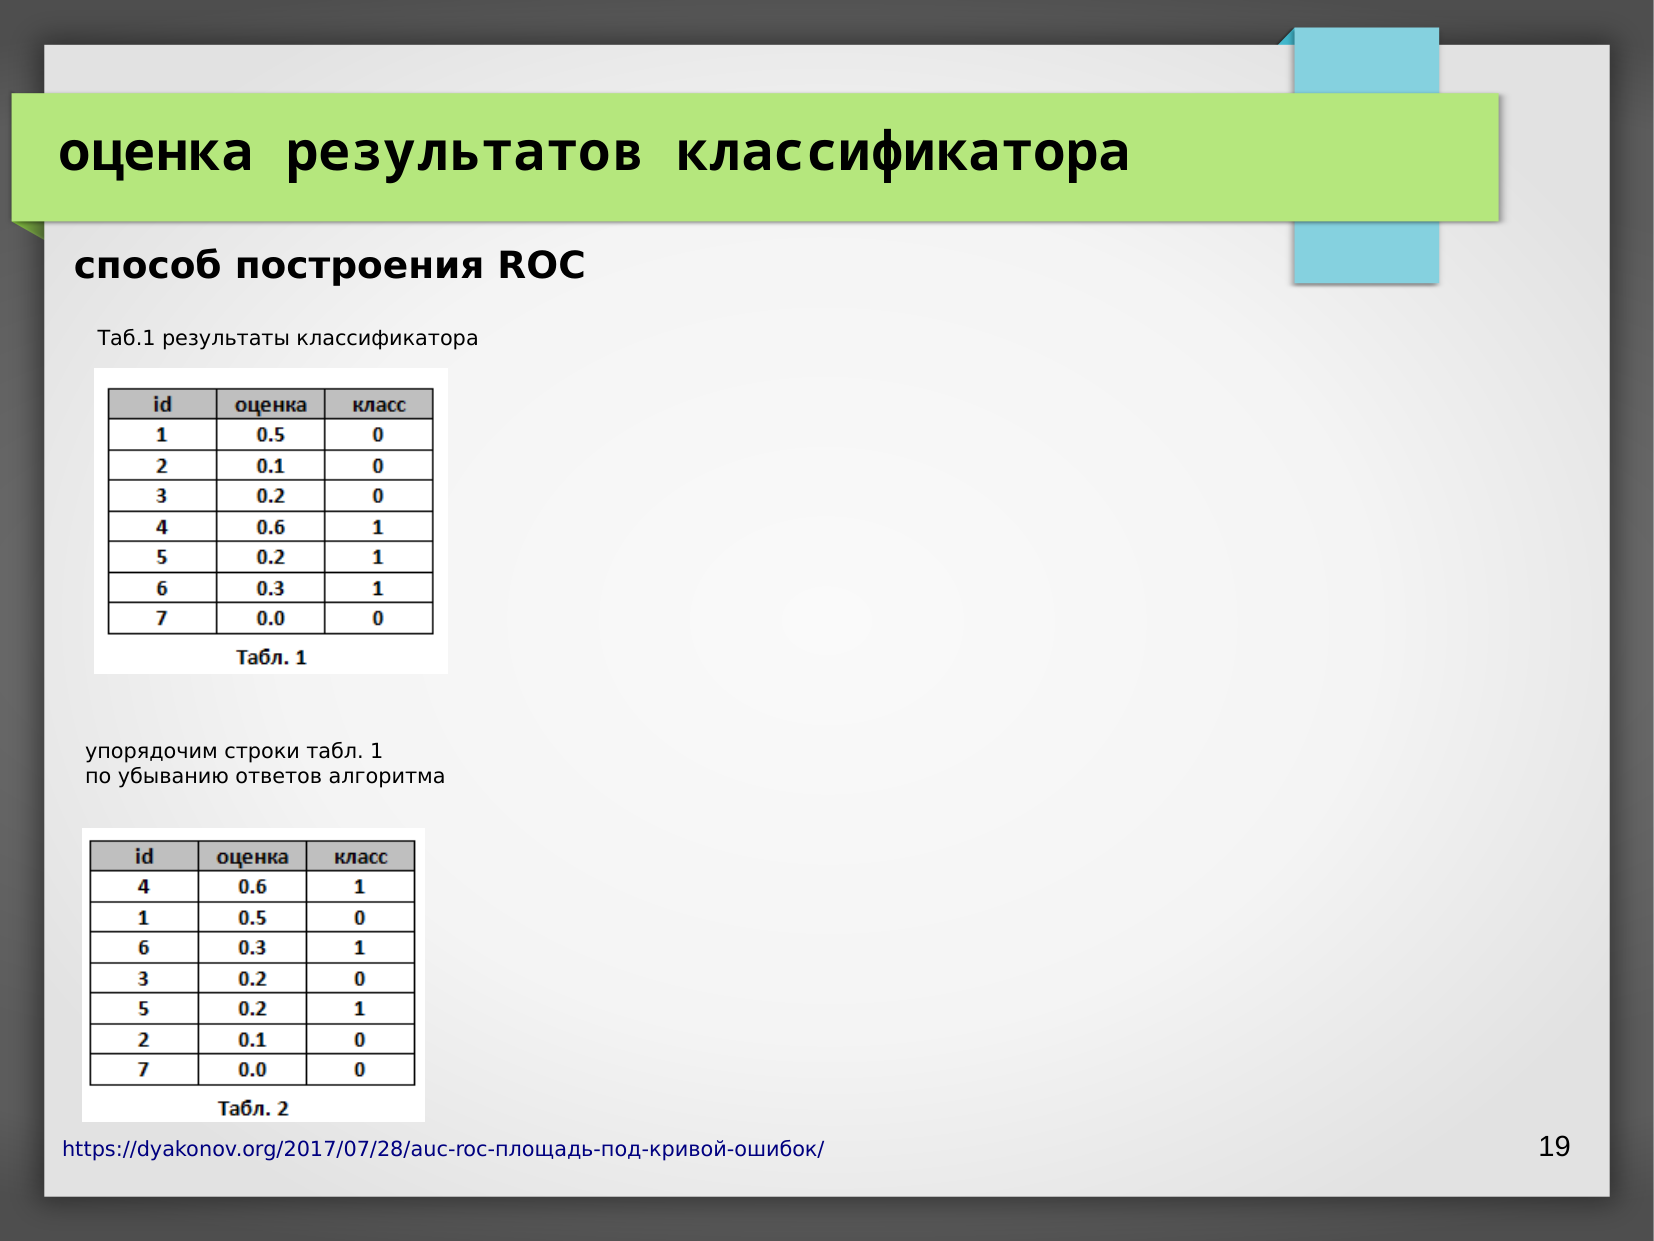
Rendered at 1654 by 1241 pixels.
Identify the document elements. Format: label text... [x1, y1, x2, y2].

text_box способ построения ROC [59, 236, 615, 303]
text_box https://dyakonov.org/2017/07/28/auc-roc-площадь-под-кривой-ошибок/ [47, 1129, 875, 1193]
text_box упорядочим строки табл. 1 по убыванию ответов алгоритма [70, 732, 461, 800]
title оценка результатов классификатора [59, 109, 1217, 190]
picture [0, 0, 1654, 1241]
text_box Таб.1 результаты классификатора [82, 318, 532, 387]
